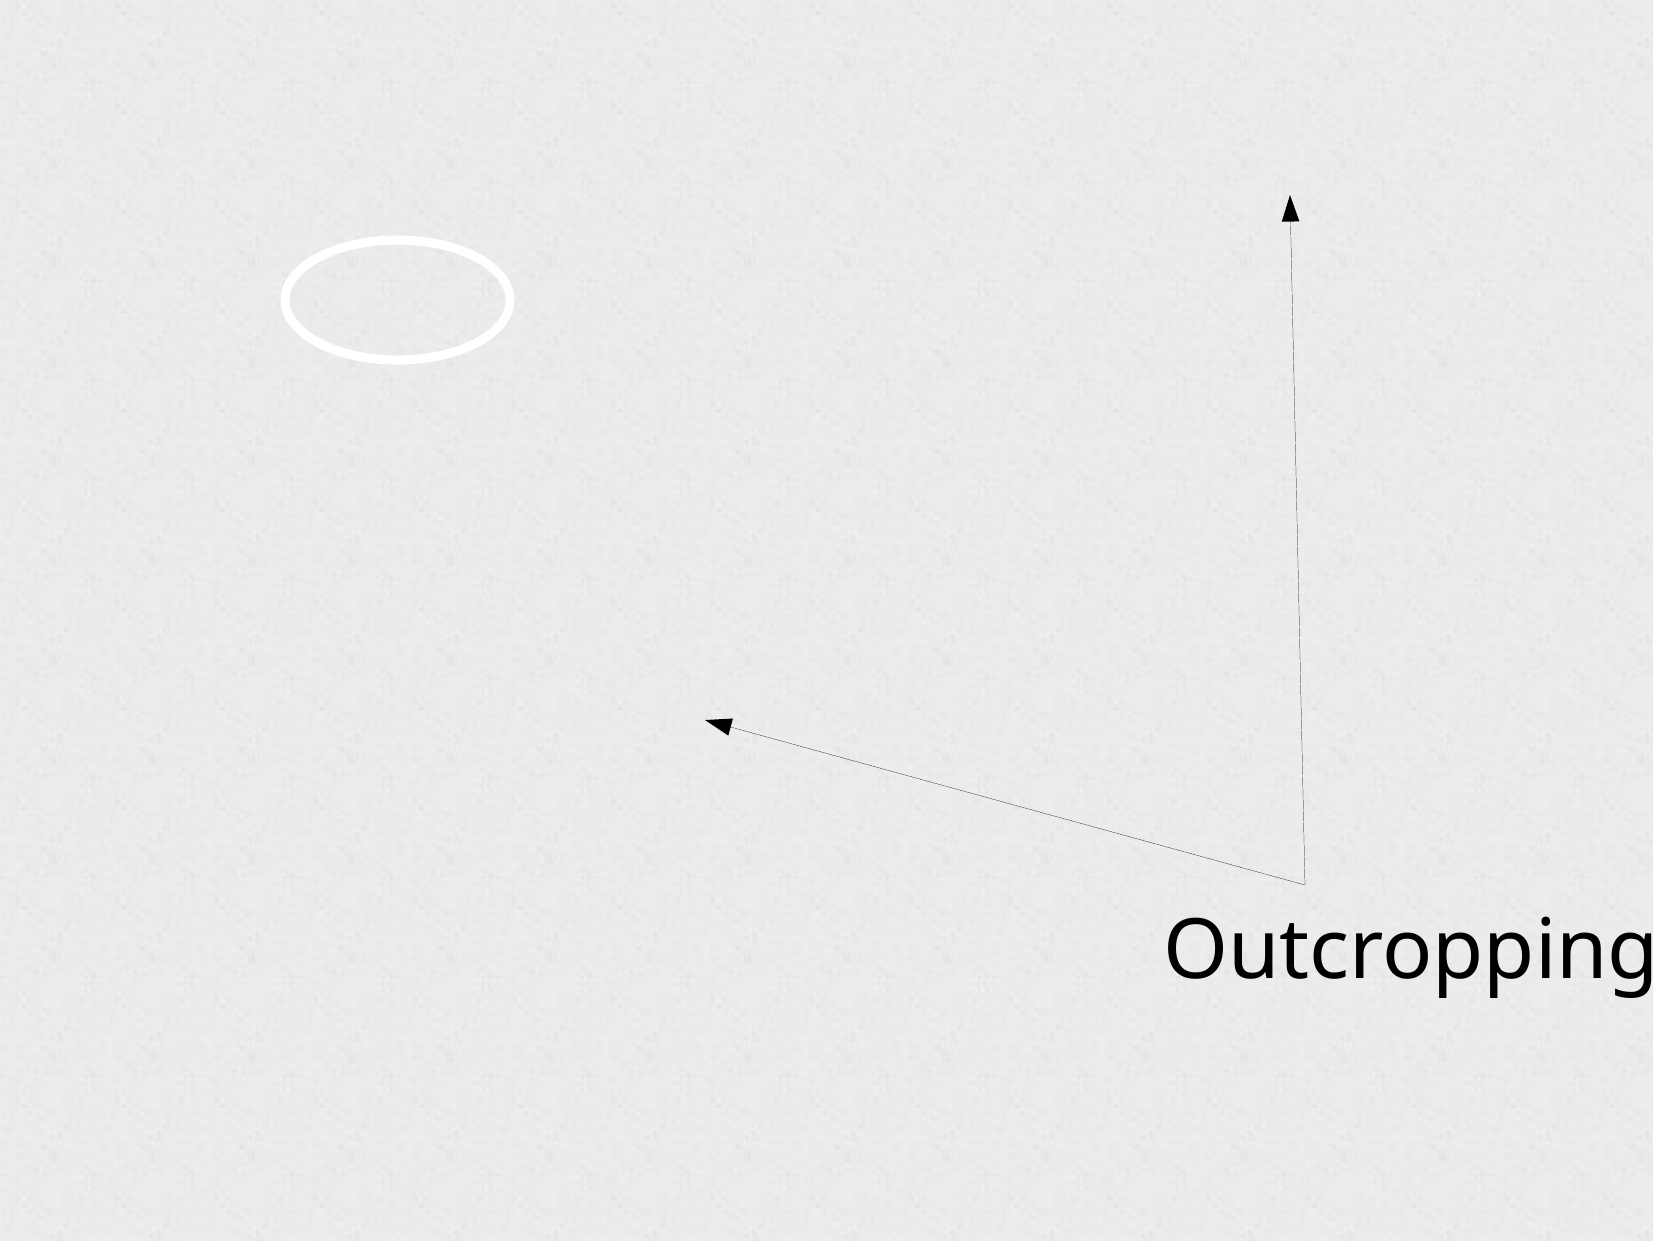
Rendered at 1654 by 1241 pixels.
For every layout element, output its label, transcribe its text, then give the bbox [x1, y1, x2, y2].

text_box Outcropping [1148, 882, 1636, 994]
picture [0, 0, 1654, 1241]
